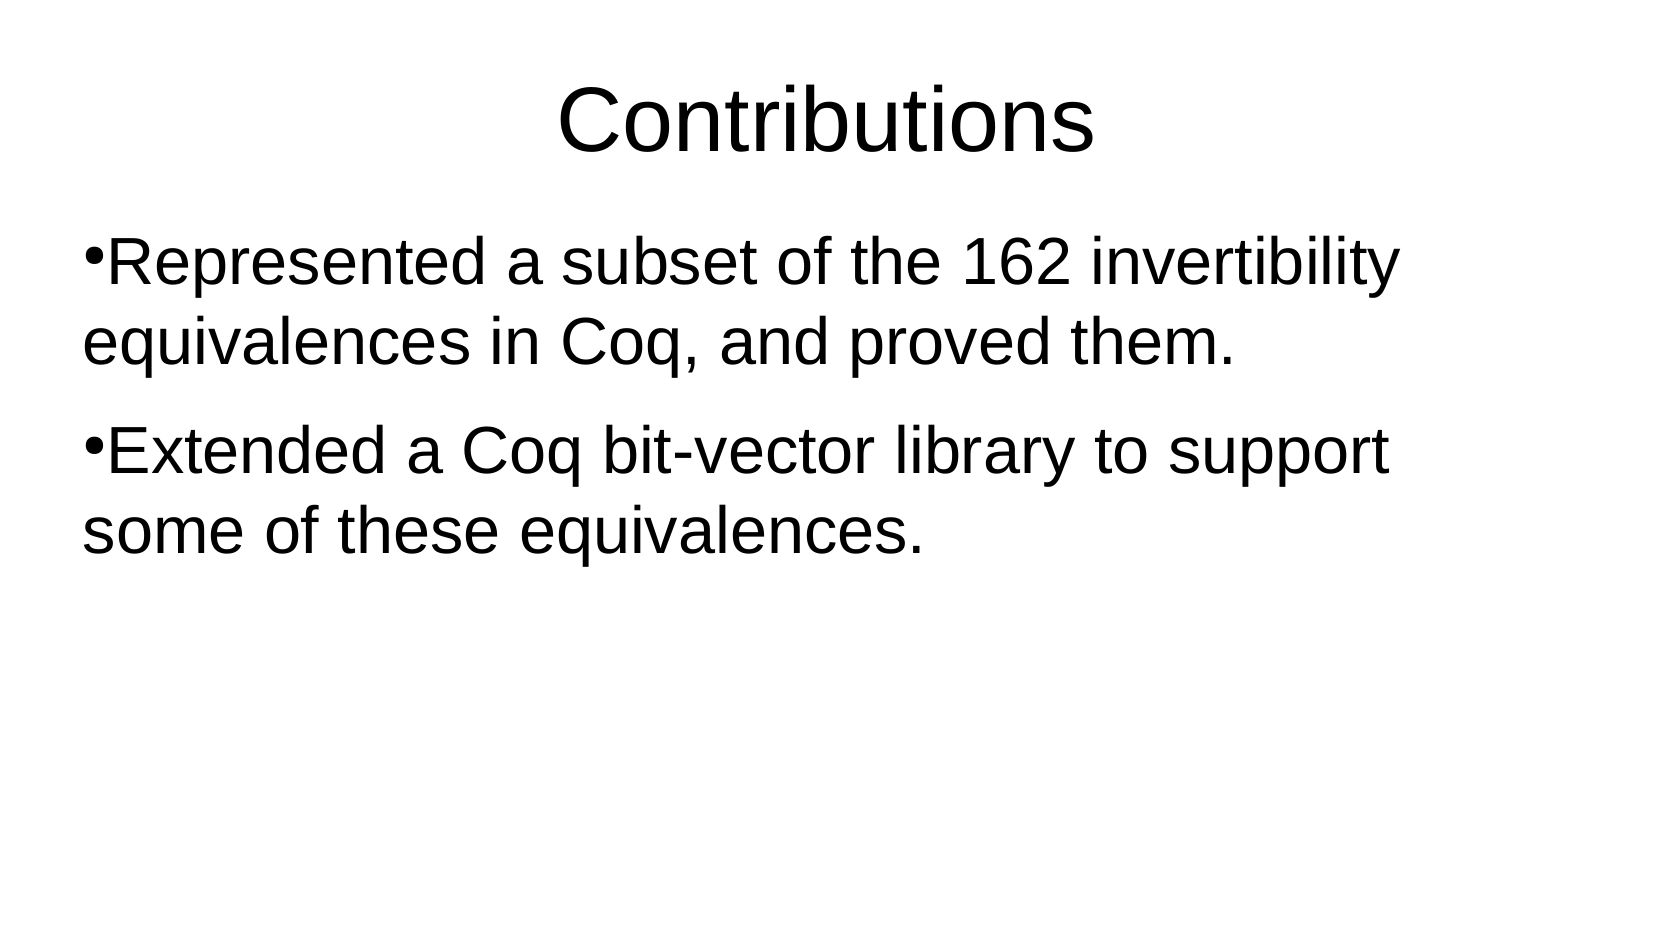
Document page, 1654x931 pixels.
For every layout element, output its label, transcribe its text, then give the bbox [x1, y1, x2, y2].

title Contributions [82, 37, 1571, 193]
list Represented a subset of the 162 invertibility equivalences in Coq, and proved them. Extended a Coq bit-vector library to support some of these equivalences. [82, 217, 1571, 758]
